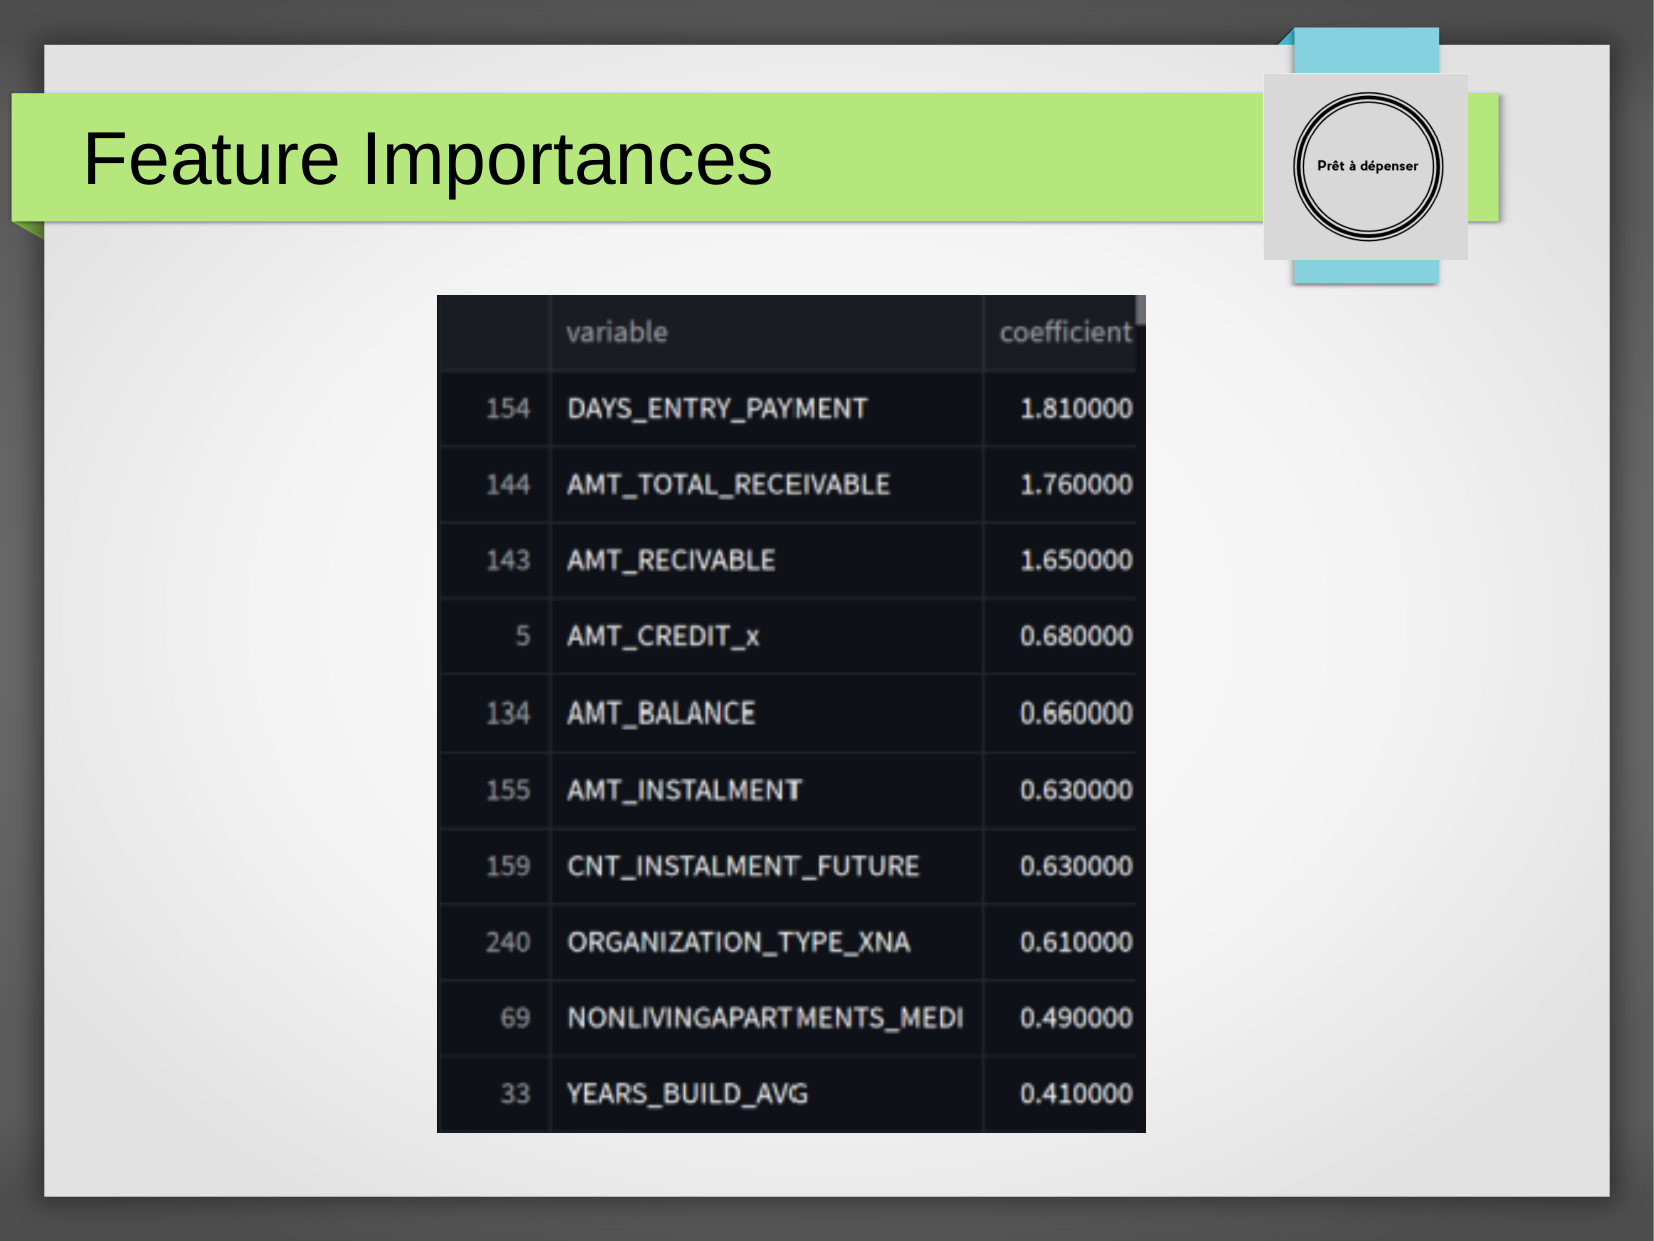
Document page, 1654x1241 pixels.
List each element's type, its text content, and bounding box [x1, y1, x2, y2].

title Feature Importances [82, 116, 1263, 201]
picture [0, 0, 1654, 1241]
